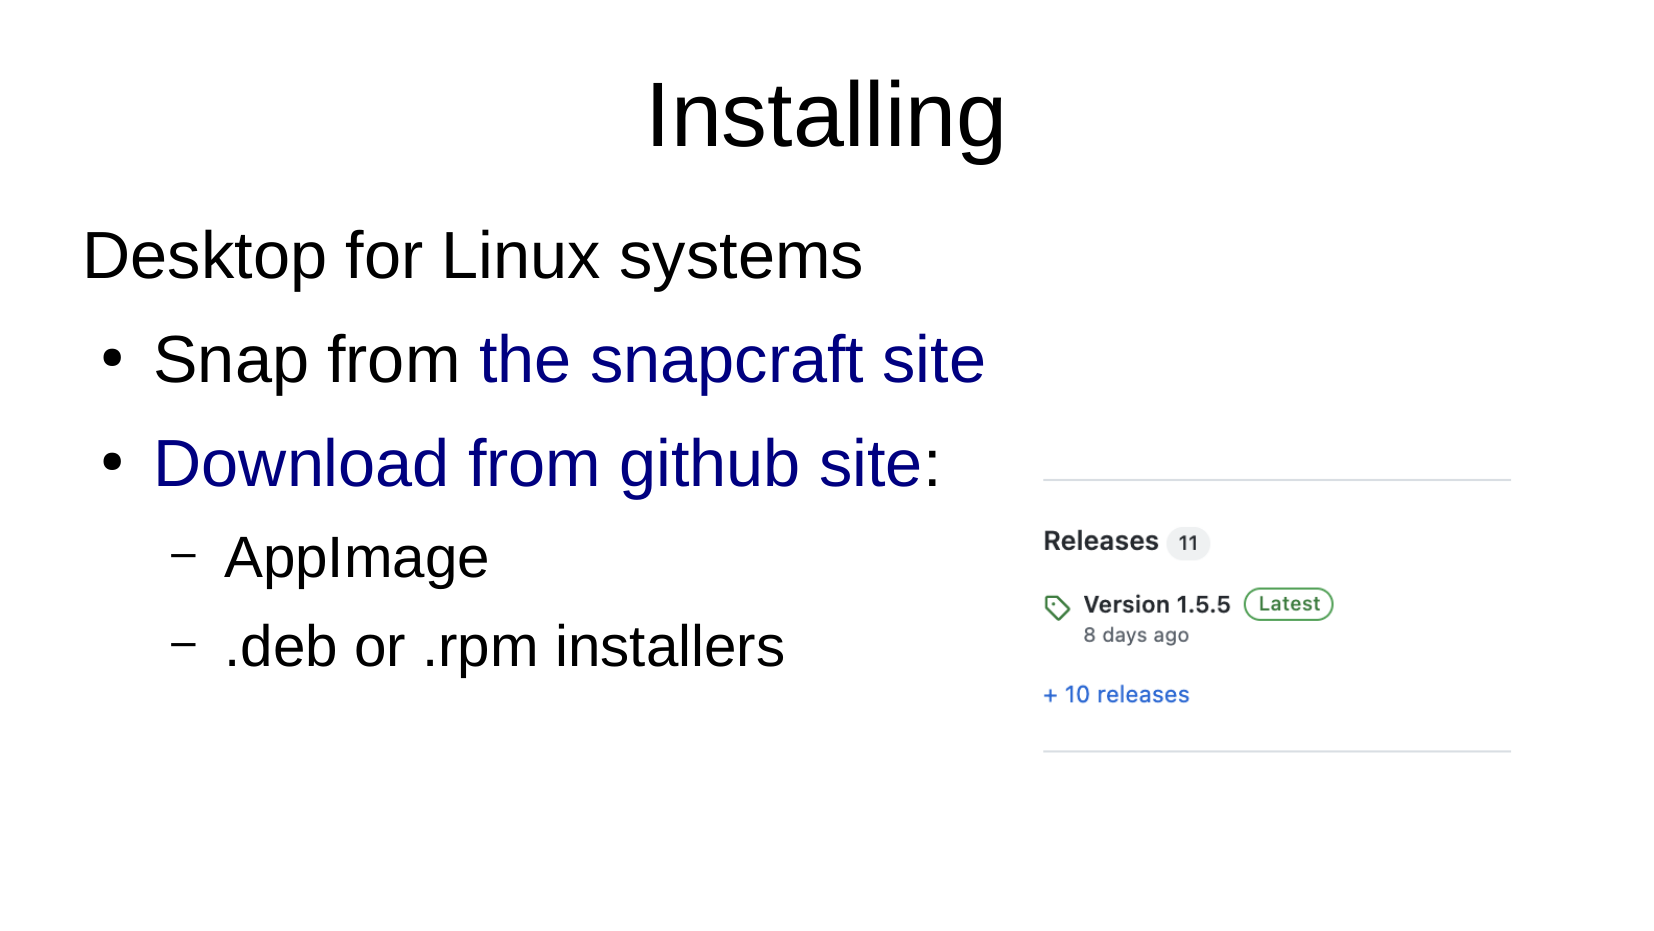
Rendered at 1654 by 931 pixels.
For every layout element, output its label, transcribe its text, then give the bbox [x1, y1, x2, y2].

picture [1012, 456, 1580, 788]
list Desktop for Linux systems Snap from the snapcraft site Download from github site: AppImage .deb or .rpm installers [82, 217, 1571, 758]
title Installing [82, 37, 1571, 193]
